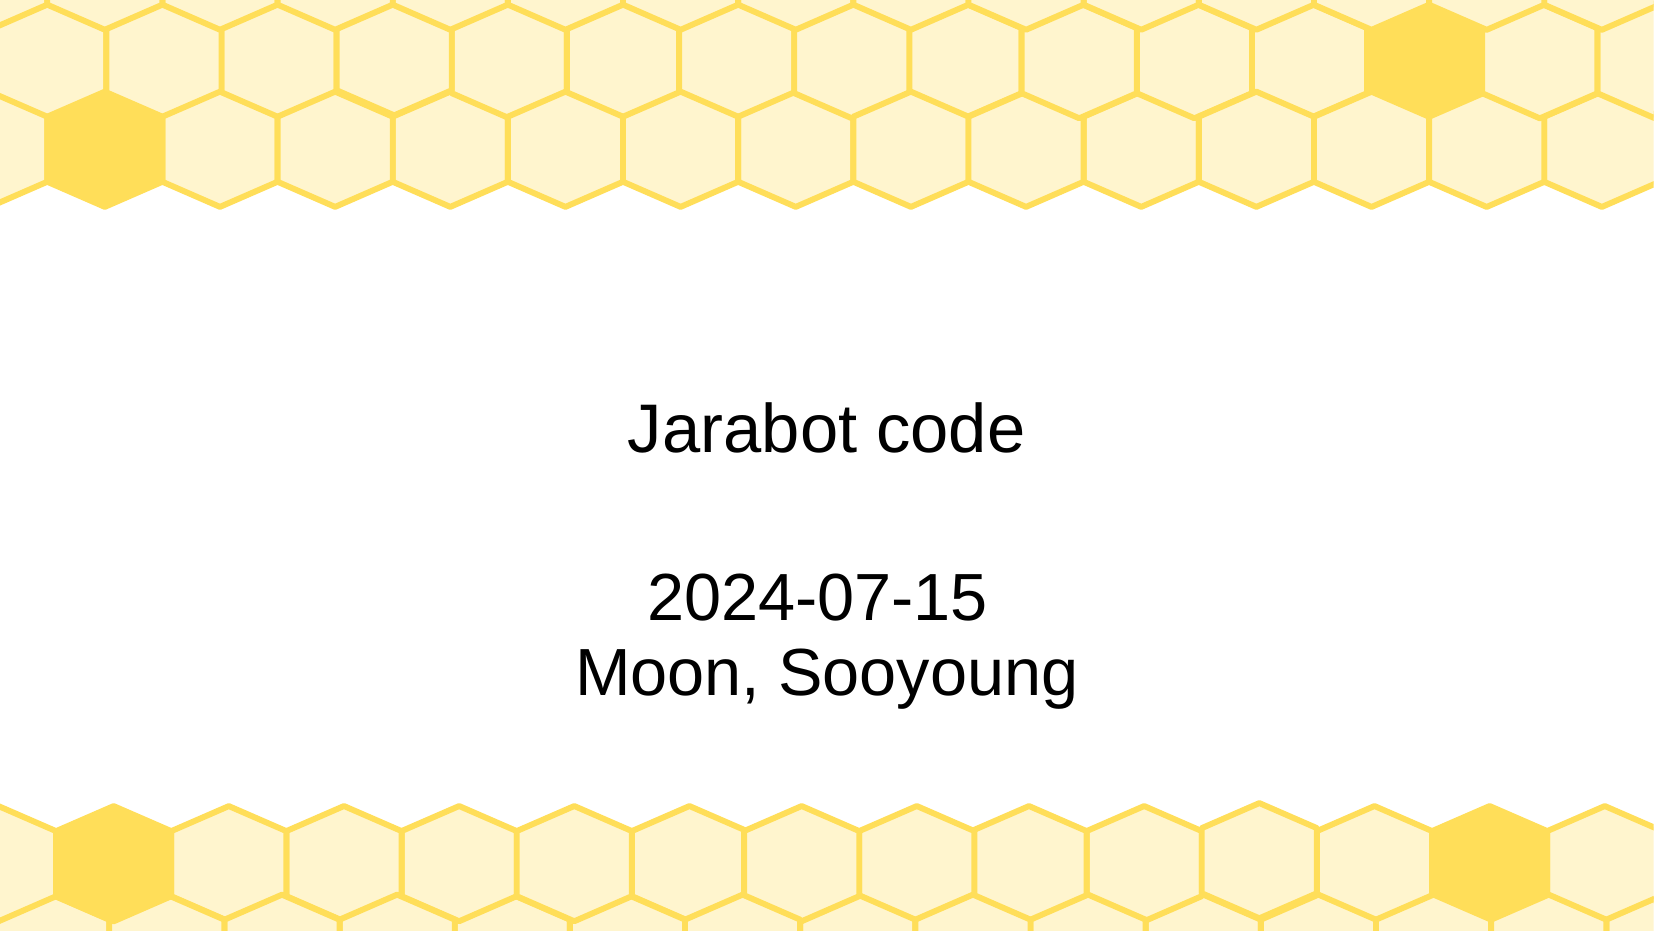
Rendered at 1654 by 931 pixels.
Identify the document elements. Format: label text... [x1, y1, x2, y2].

title Jarabot code [88, 324, 1565, 532]
subtitle 2024-07-15 Moon, Sooyoung [88, 560, 1565, 710]
